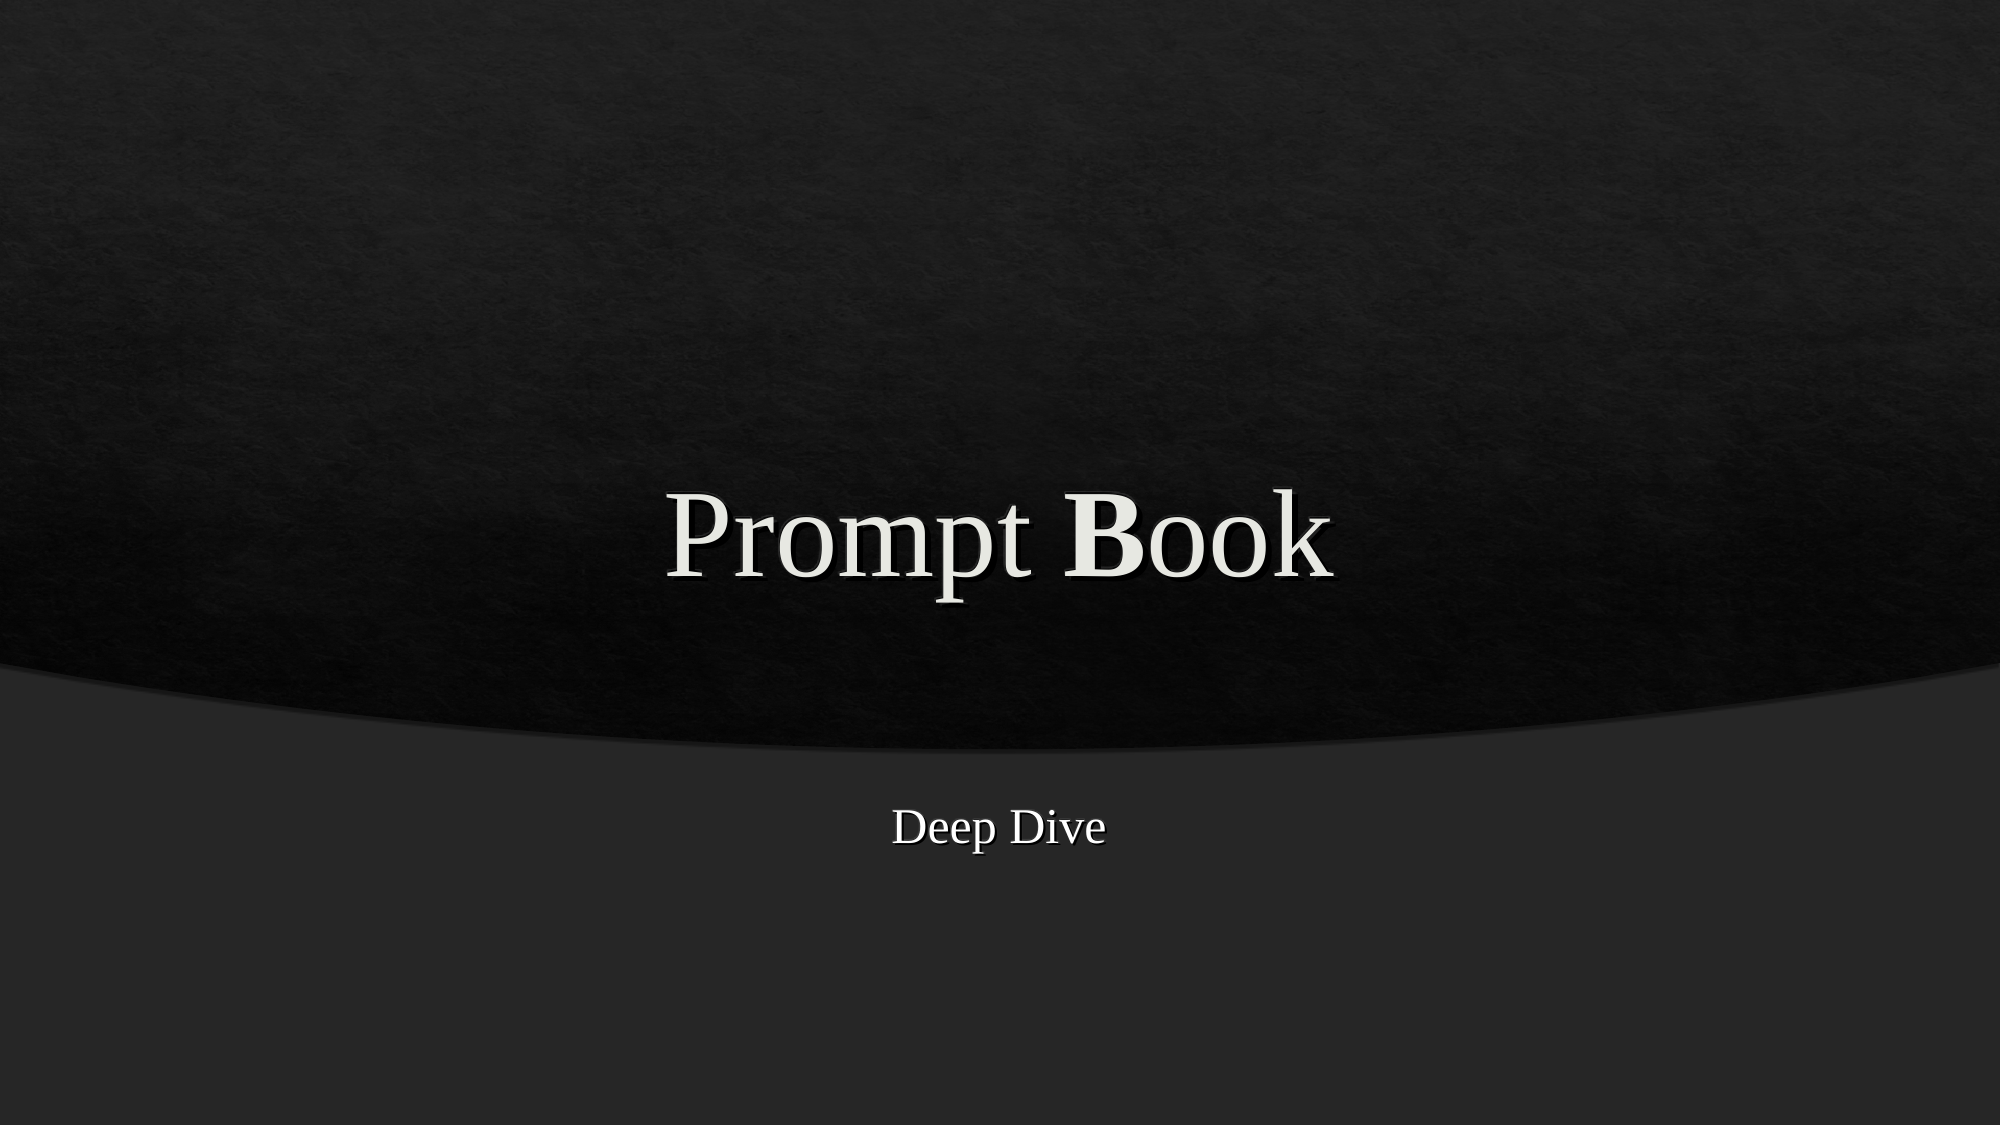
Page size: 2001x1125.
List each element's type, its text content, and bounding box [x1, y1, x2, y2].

title Prompt Book [224, 205, 1774, 609]
text_box [0, 0, 2000, 1125]
subtitle Deep Dive [224, 785, 1774, 953]
